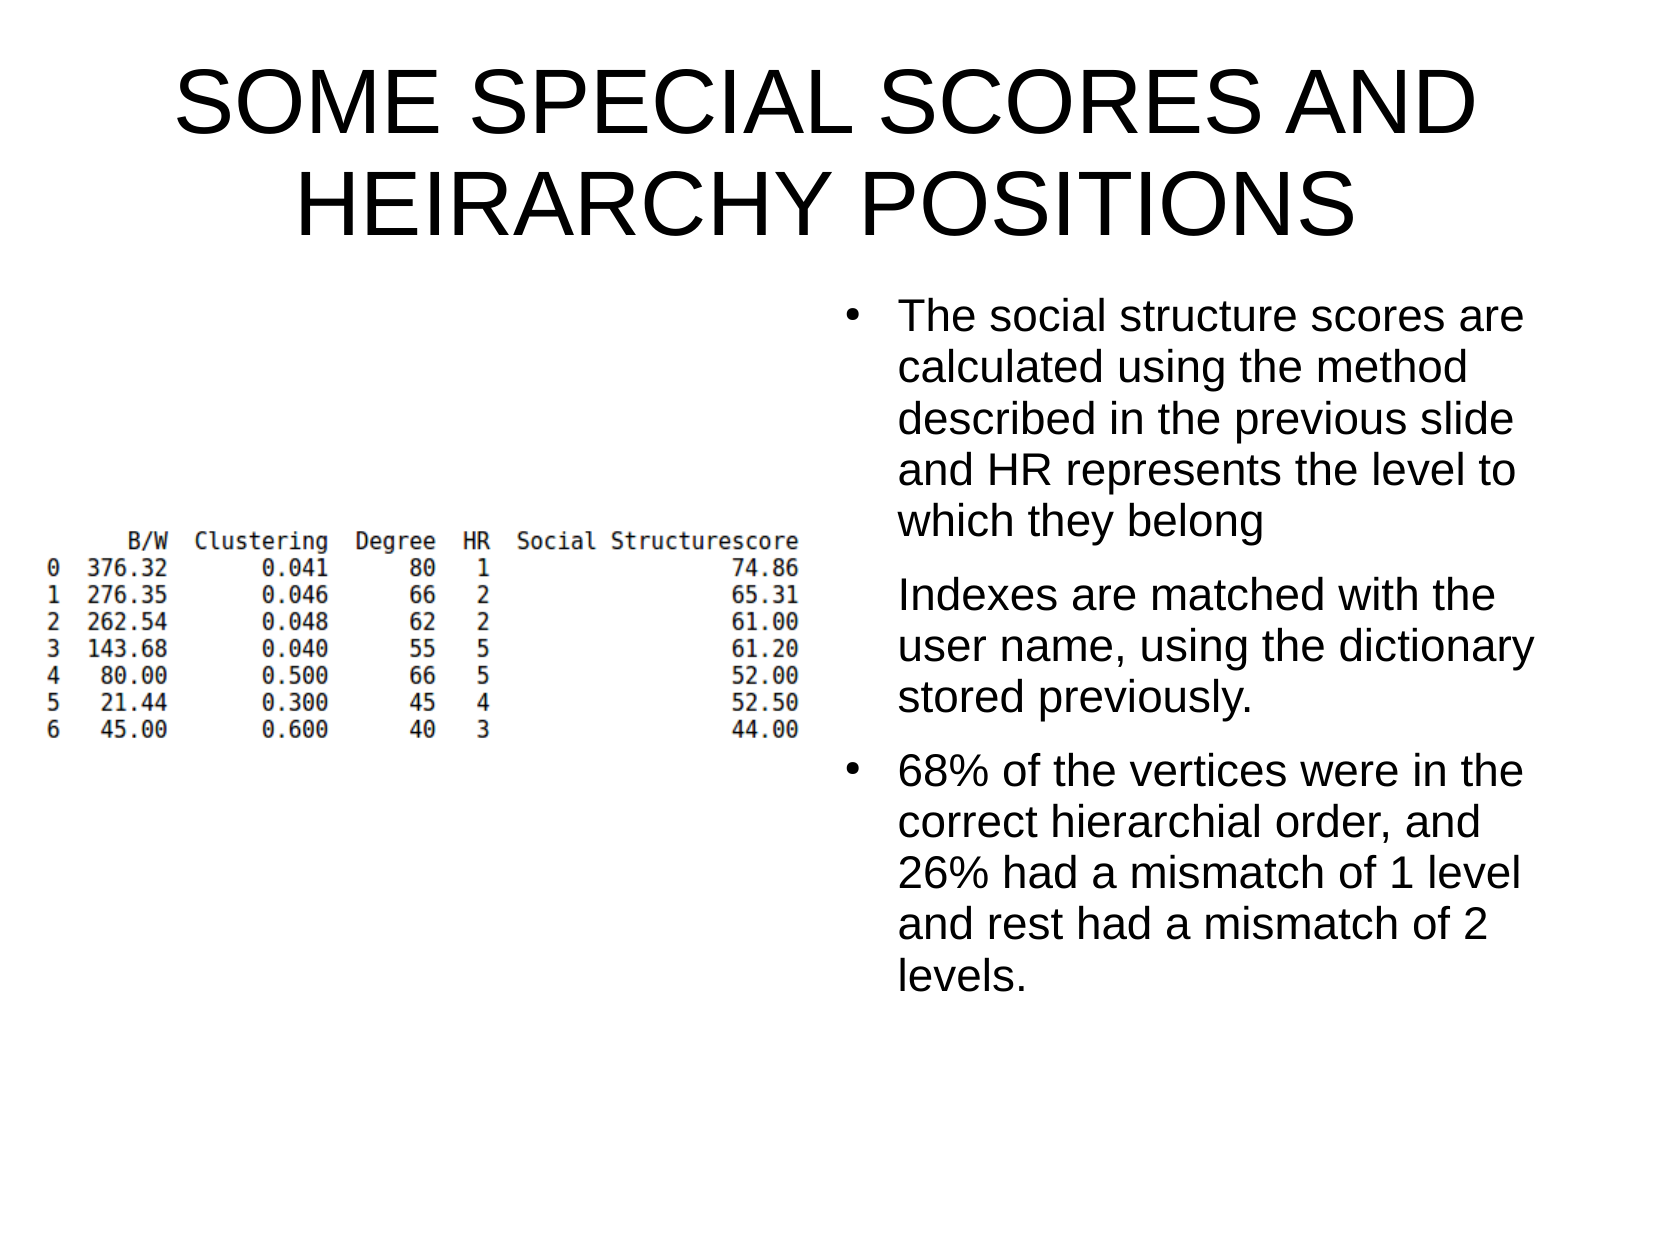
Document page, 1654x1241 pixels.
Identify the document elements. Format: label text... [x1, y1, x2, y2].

list The social structure scores are calculated using the method described in the previous slide and HR represents the level to which they belong Indexes are matched with the user name, using the dictionary stored previously. 68% of the vertices were in the correct hierarchial order, and 26% had a mismatch of 1 level and rest had a mismatch of 2 levels. [826, 290, 1571, 1010]
picture [21, 524, 870, 744]
title SOME SPECIAL SCORES AND HEIRARCHY POSITIONS [82, 49, 1571, 257]
